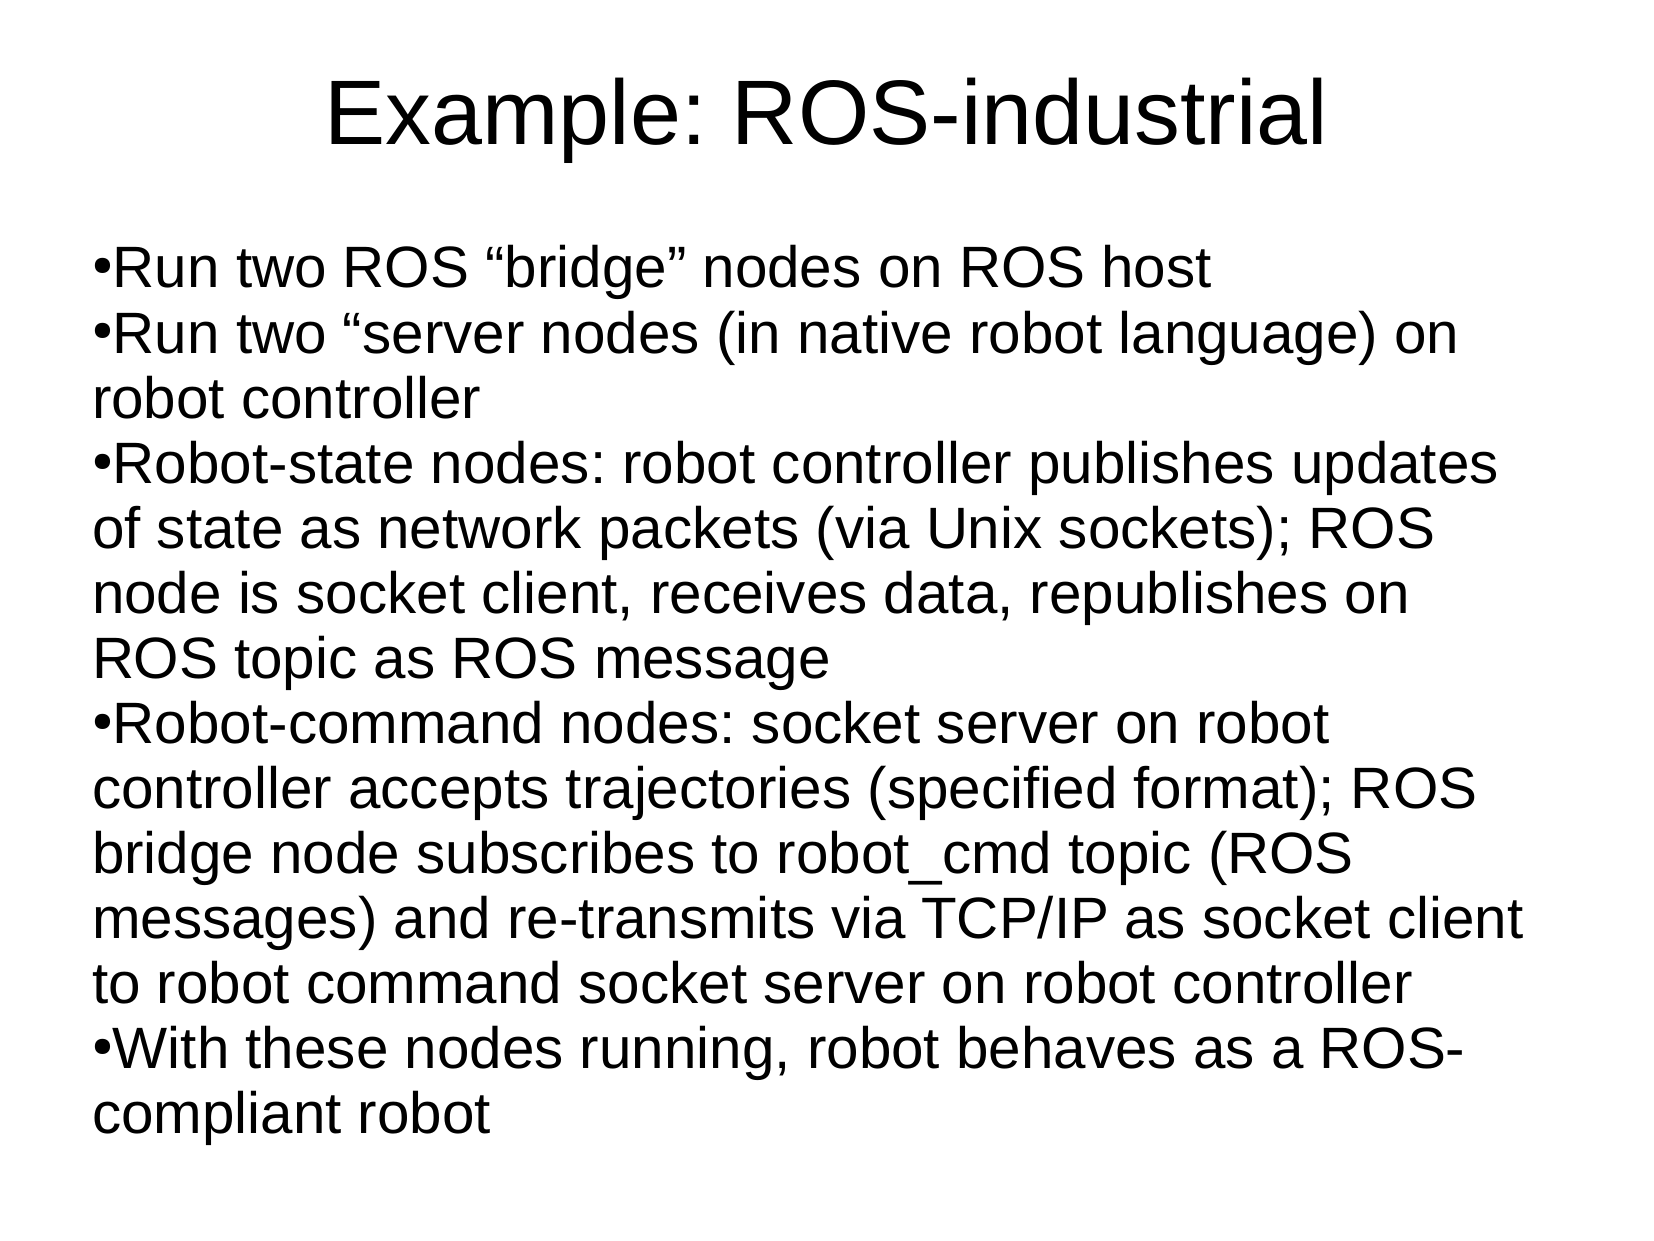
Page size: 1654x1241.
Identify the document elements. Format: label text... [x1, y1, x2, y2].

subtitle Run two ROS “bridge” nodes on ROS host Run two “server nodes (in native robot language) on robot controller Robot-state nodes: robot controller publishes updates of state as network packets (via Unix sockets); ROS node is socket client, receives data, republishes on ROS topic as ROS message Robot-command nodes: socket server on robot controller accepts trajectories (specified format); ROS bridge node subscribes to robot_cmd topic (ROS messages) and re-transmits via TCP/IP as socket client to robot command socket server on robot controller With these nodes running, robot behaves as a ROS-compliant robot [92, 235, 1548, 1146]
title Example: ROS-industrial [82, 49, 1571, 178]
